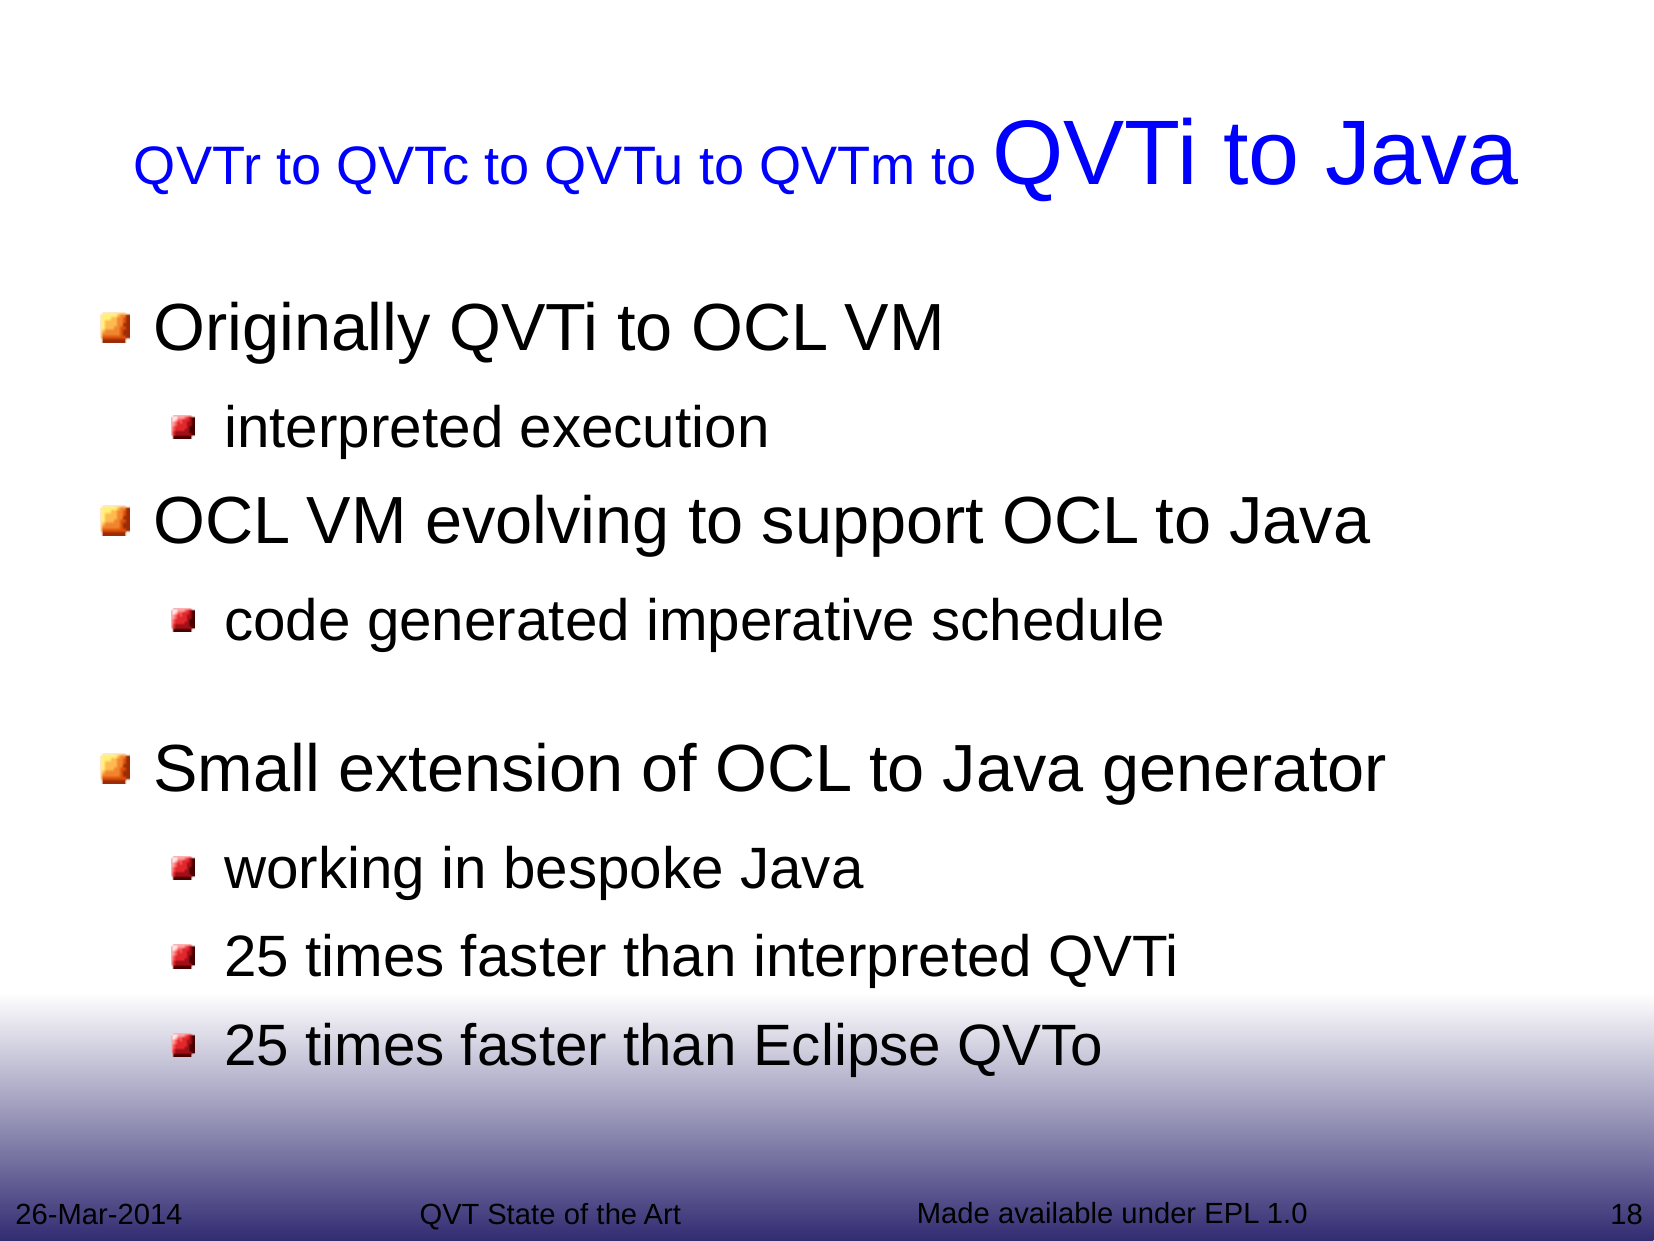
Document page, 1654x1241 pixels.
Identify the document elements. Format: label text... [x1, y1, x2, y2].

title QVTr to QVTc to QVTu to QVTm to QVTi to Java [82, 49, 1571, 257]
list Originally QVTi to OCL VM interpreted execution OCL VM evolving to support OCL to Java code generated imperative schedule Small extension of OCL to Java generator working in bespoke Java 25 times faster than interpreted QVTi 25 times faster than Eclipse QVTo [82, 290, 1571, 1109]
